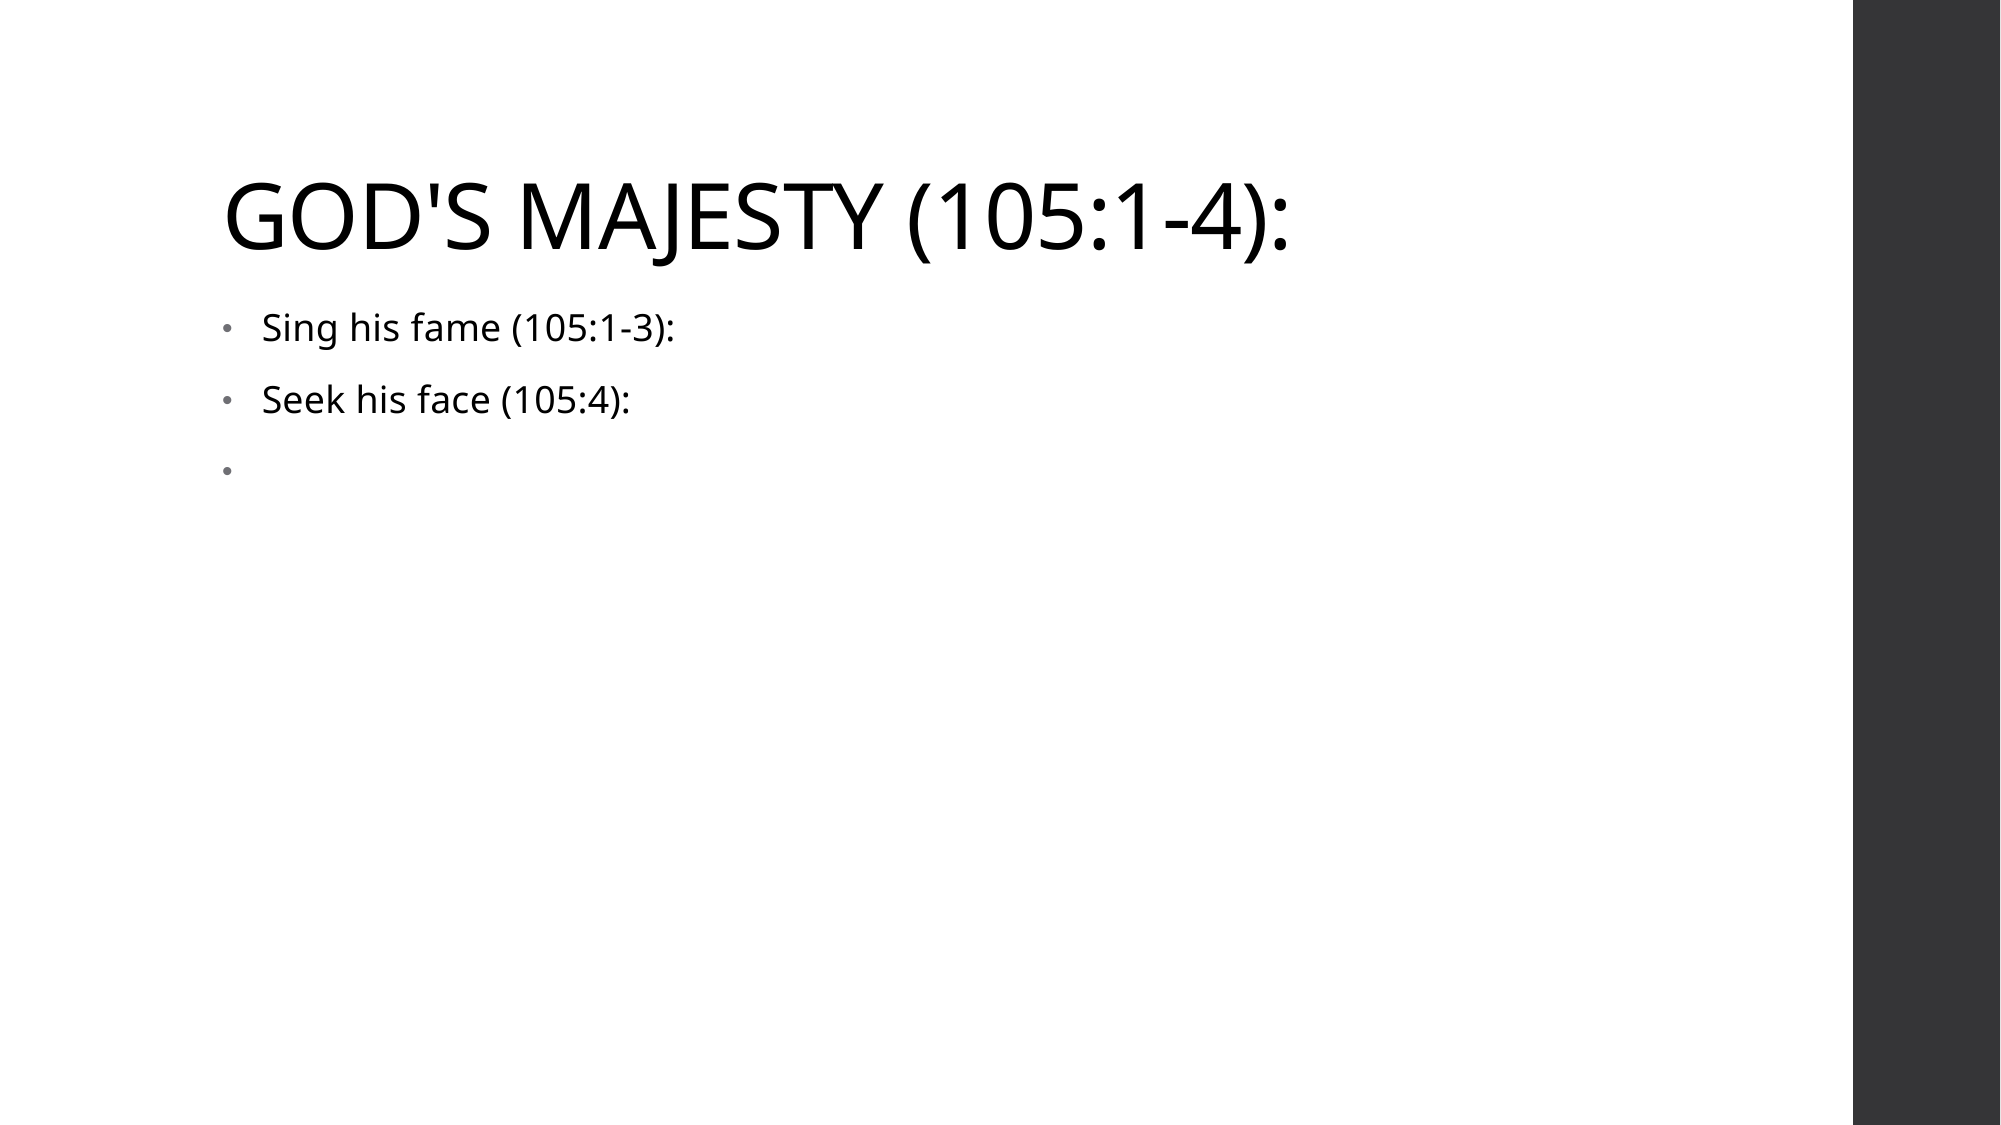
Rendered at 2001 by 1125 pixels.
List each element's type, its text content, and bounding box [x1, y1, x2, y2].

title GOD'S MAJESTY (105:1-4): [206, 60, 1797, 278]
list Sing his fame (105:1-3): Seek his face (105:4): [206, 299, 1617, 1014]
